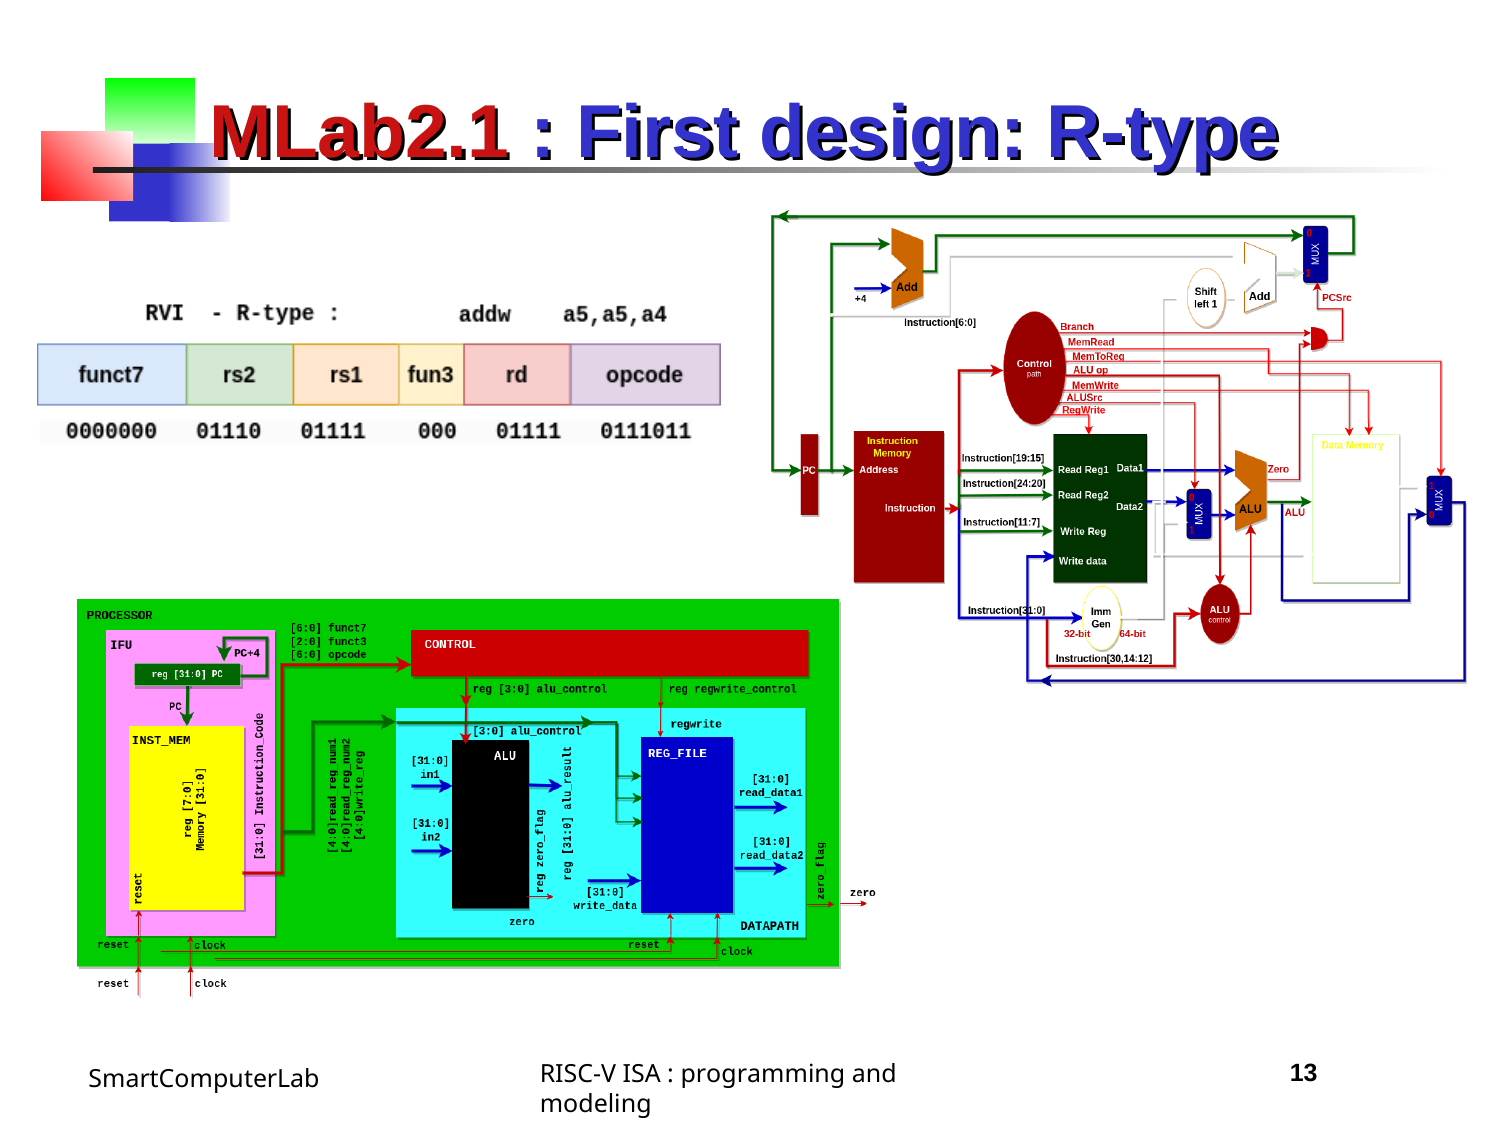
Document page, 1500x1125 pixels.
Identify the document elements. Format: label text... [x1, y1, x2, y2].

picture [37, 269, 721, 465]
title MLab2.1 : First design: R-type [195, 74, 1336, 180]
picture [77, 209, 1473, 1006]
